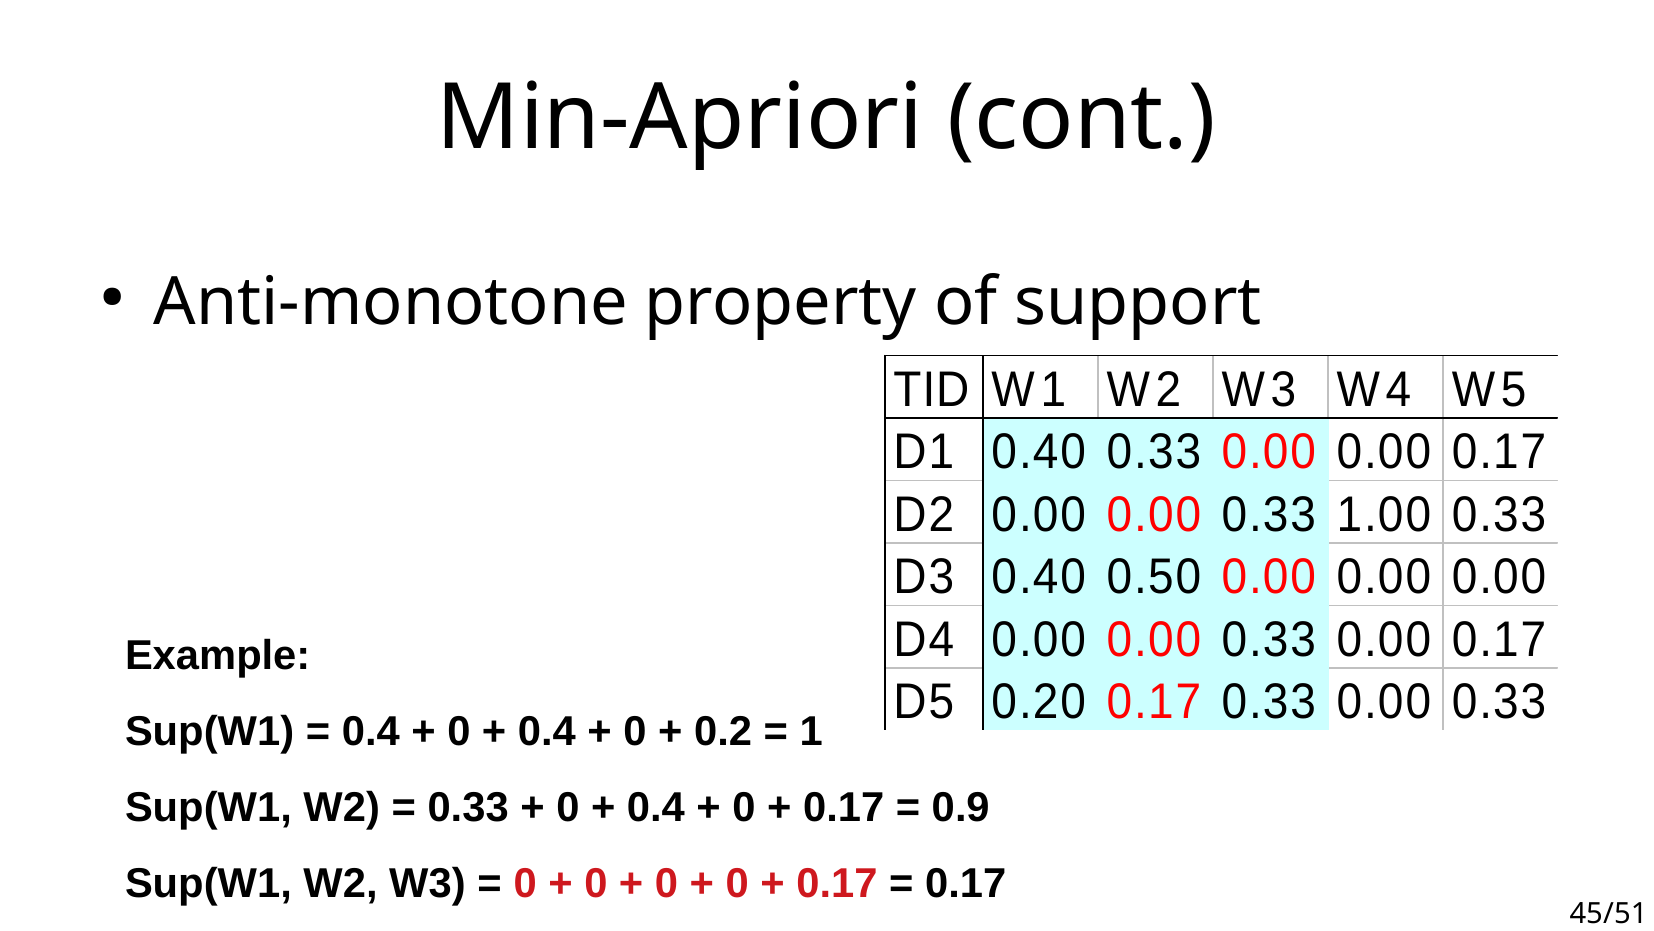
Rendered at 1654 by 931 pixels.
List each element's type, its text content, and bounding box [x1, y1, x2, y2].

text_box Example: Sup(W1) = 0.4 + 0 + 0.4 + 0 + 0.2 = 1 Sup(W1, W2) = 0.33 + 0 + 0.4 + 0 + 0.17 = 0.9 Sup(W1, W2, W3) = 0 + 0 + 0 + 0 + 0.17 = 0.17 [110, 620, 1336, 914]
list Anti-monotone property of support [82, 253, 1571, 793]
title Min-Apriori (cont.) [82, 1, 1571, 226]
chart [884, 354, 1560, 732]
